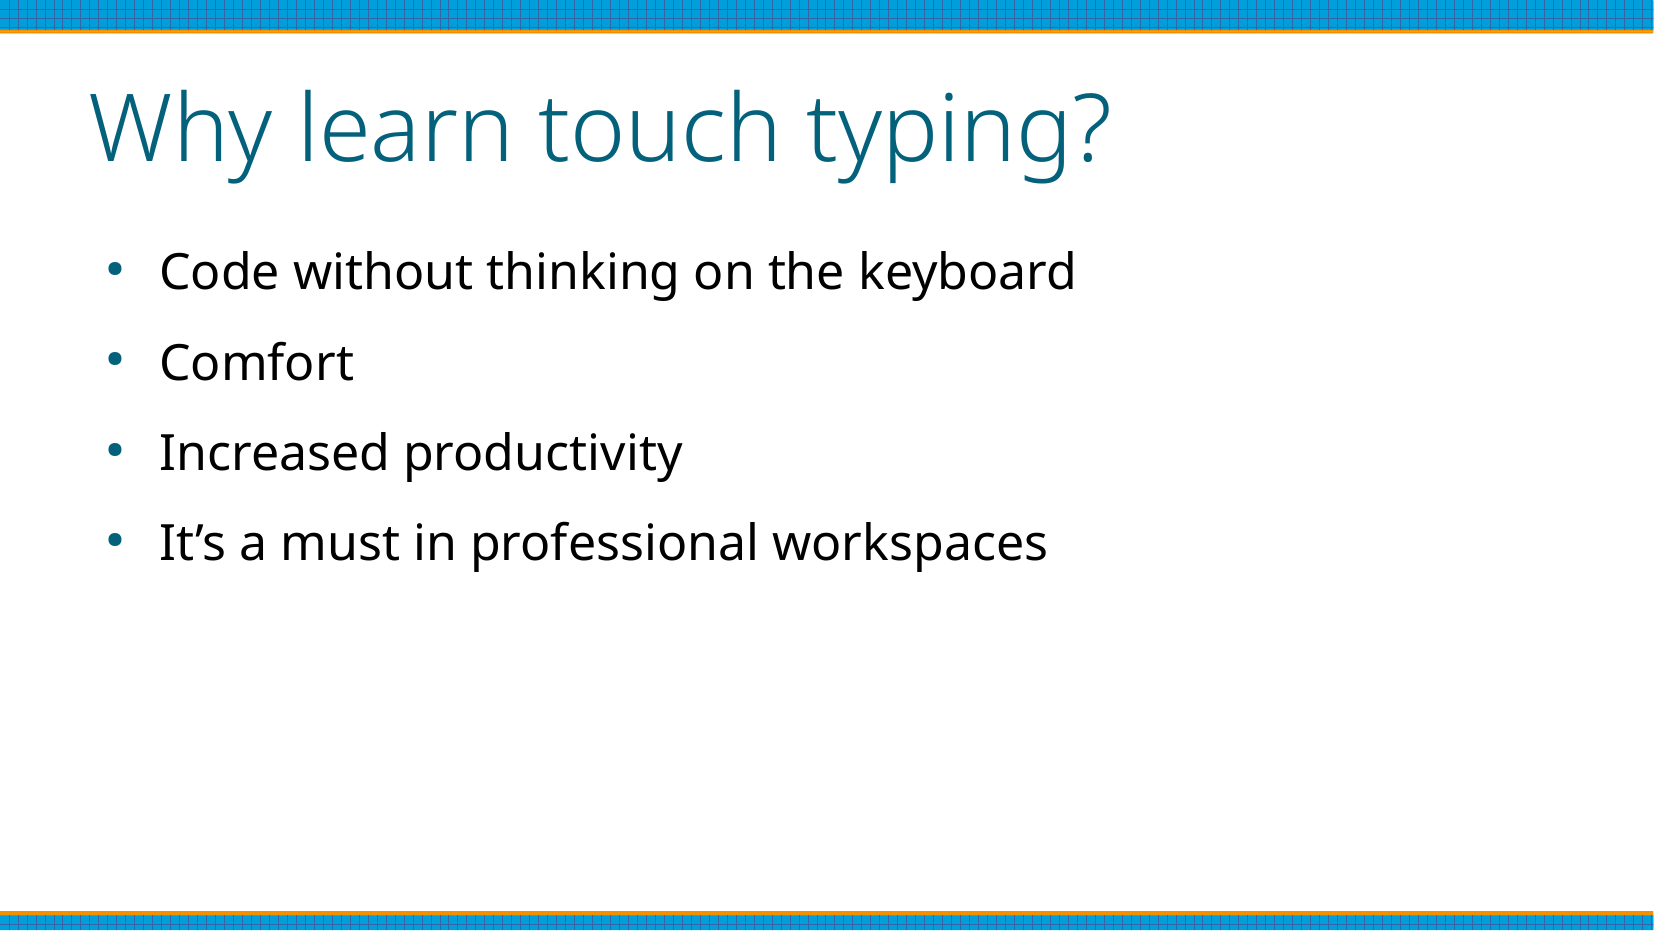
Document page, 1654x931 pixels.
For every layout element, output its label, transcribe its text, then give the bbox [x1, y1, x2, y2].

title Why learn touch typing? [88, 44, 1565, 207]
list Code without thinking on the keyboard Comfort Increased productivity It’s a must in professional workspaces [88, 236, 1565, 901]
